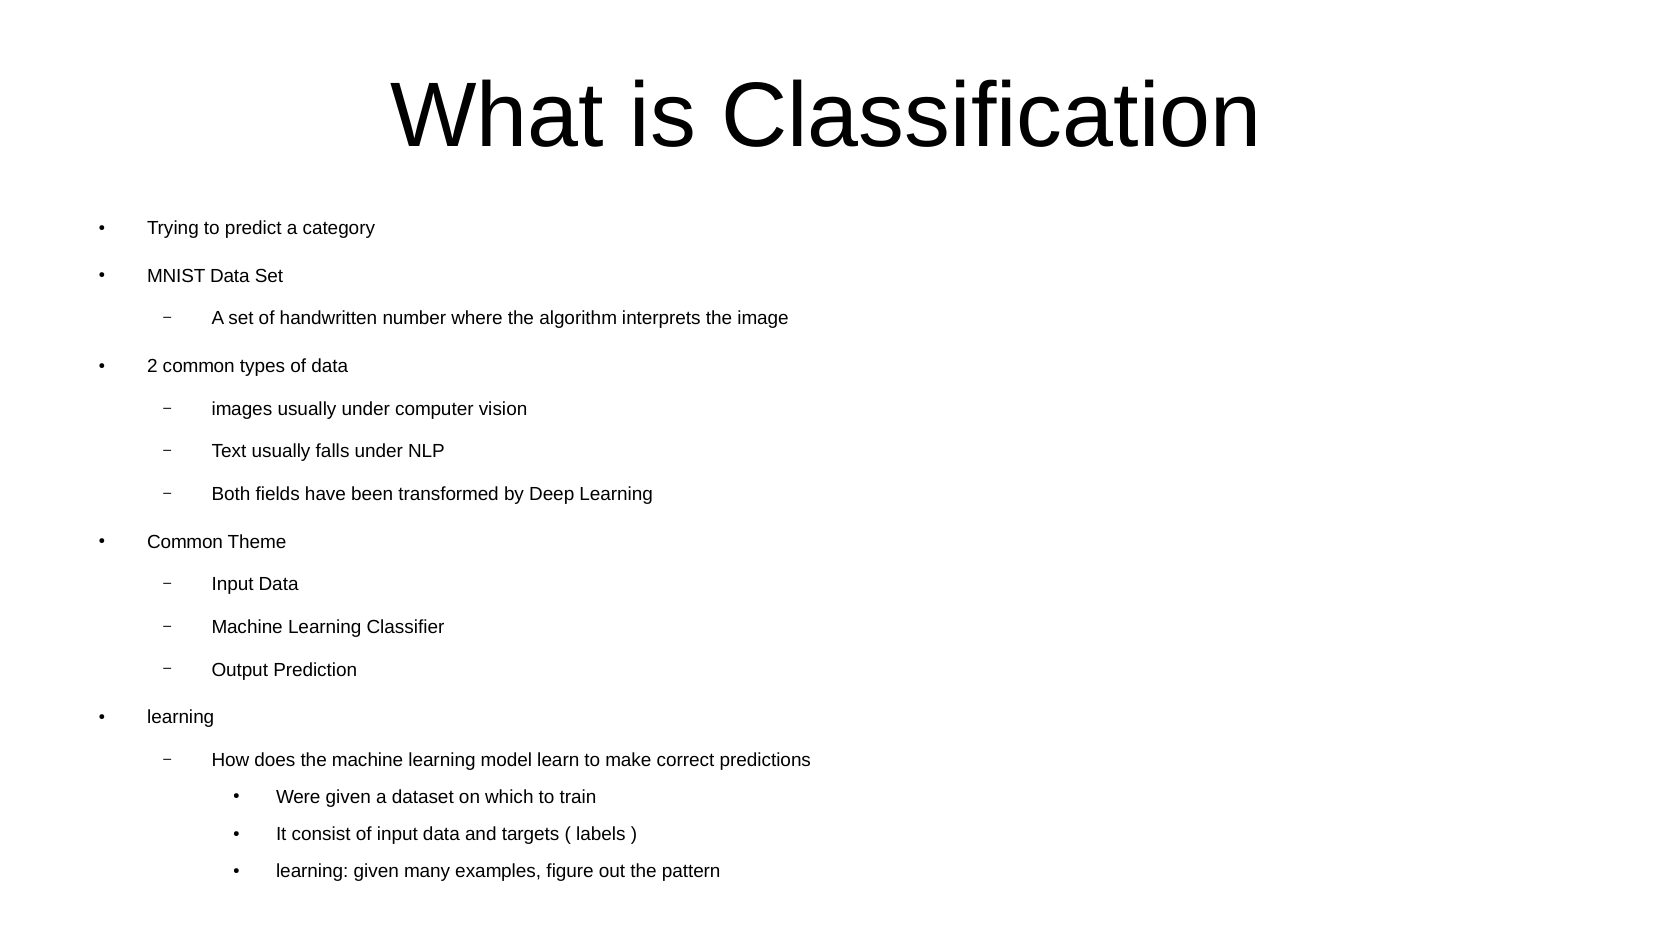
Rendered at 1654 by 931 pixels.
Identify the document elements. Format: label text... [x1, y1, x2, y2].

title What is Classification [82, 37, 1571, 193]
list Trying to predict a category MNIST Data Set A set of handwritten number where the algorithm interprets the image 2 common types of data images usually under computer vision Text usually falls under NLP Both fields have been transformed by Deep Learning Common Theme Input Data Machine Learning Classifier Output Prediction learning How does the machine learning model learn to make correct predictions Were given a dataset on which to train It consist of input data and targets ( labels ) learning: given many examples, figure out the pattern [82, 217, 1636, 886]
